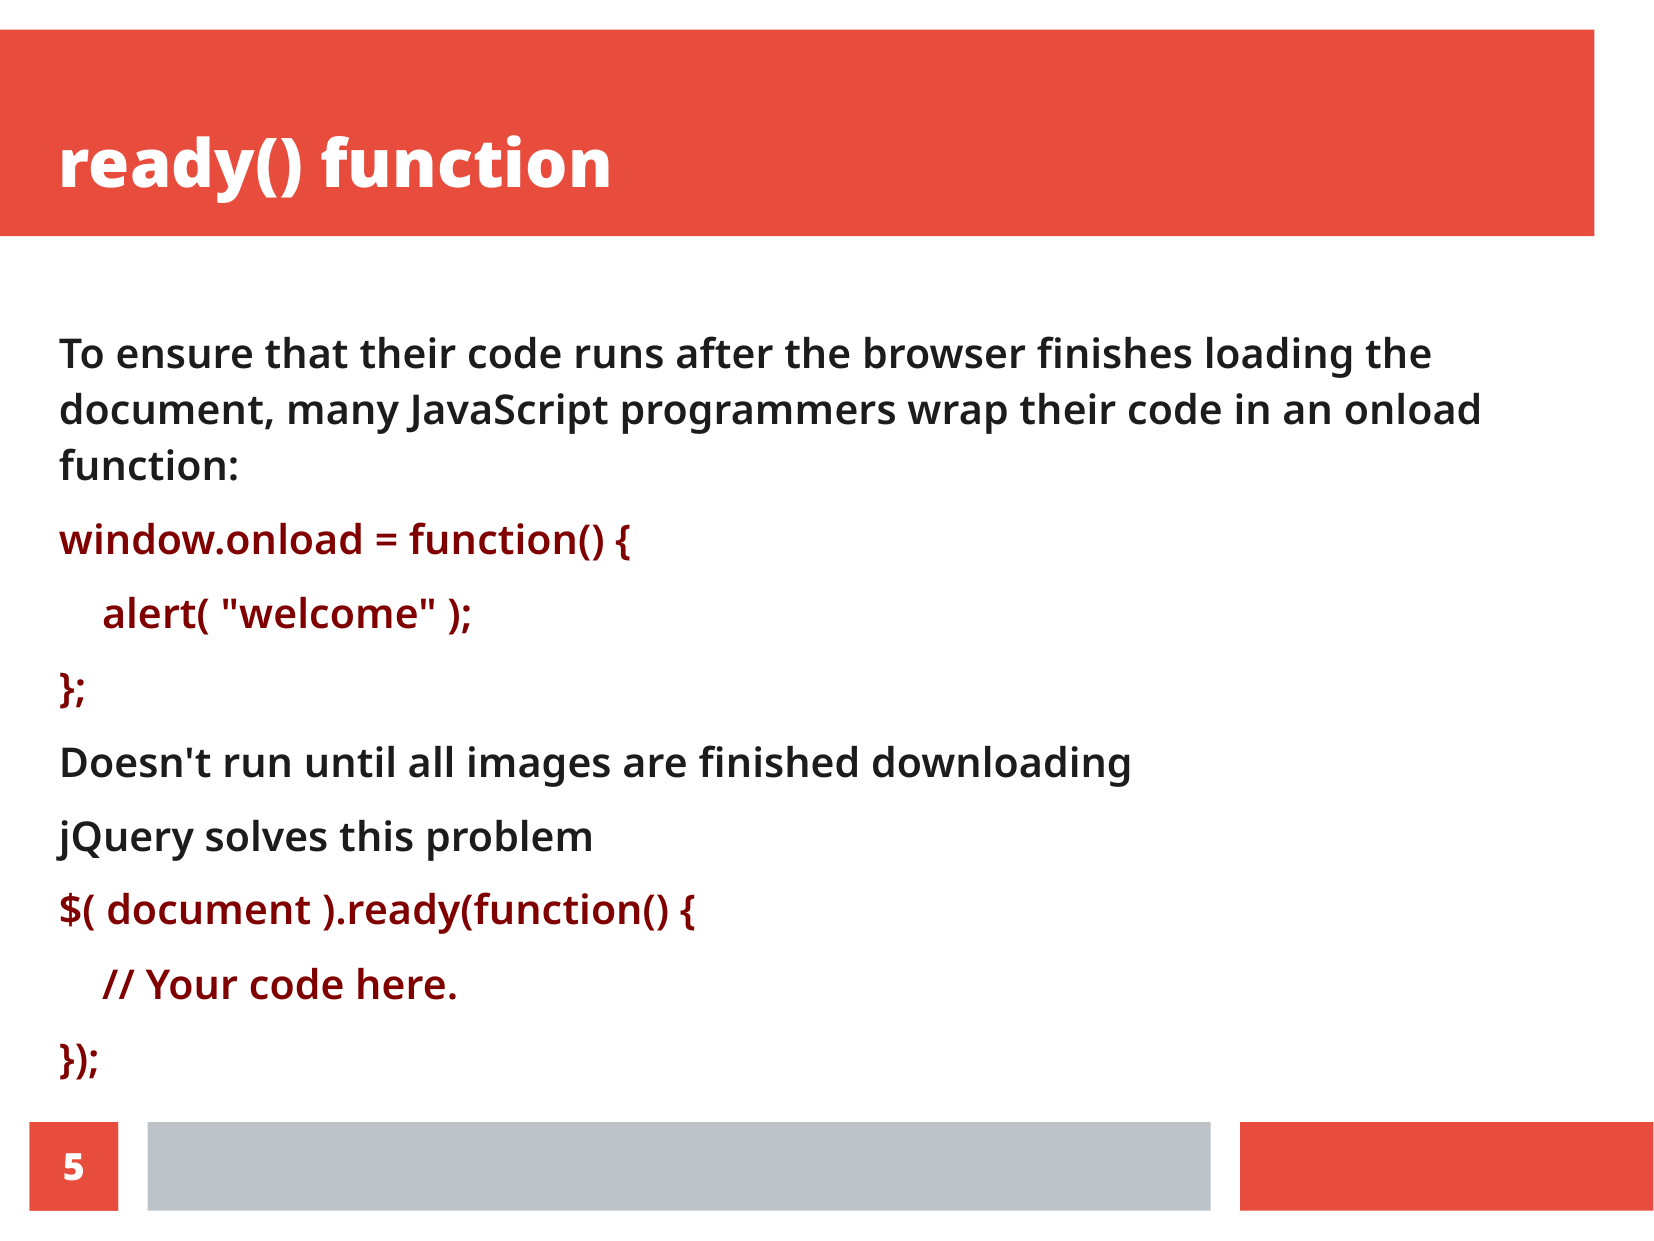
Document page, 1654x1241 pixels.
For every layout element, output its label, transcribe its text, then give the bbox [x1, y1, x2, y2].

list To ensure that their code runs after the browser finishes loading the document, many JavaScript programmers wrap their code in an onload function: window.onload = function() { alert( "welcome" ); }; Doesn't run until all images are finished downloading jQuery solves this problem $( document ).ready(function() { // Your code here. }); [59, 324, 1565, 1093]
title ready() function [59, 59, 1595, 207]
